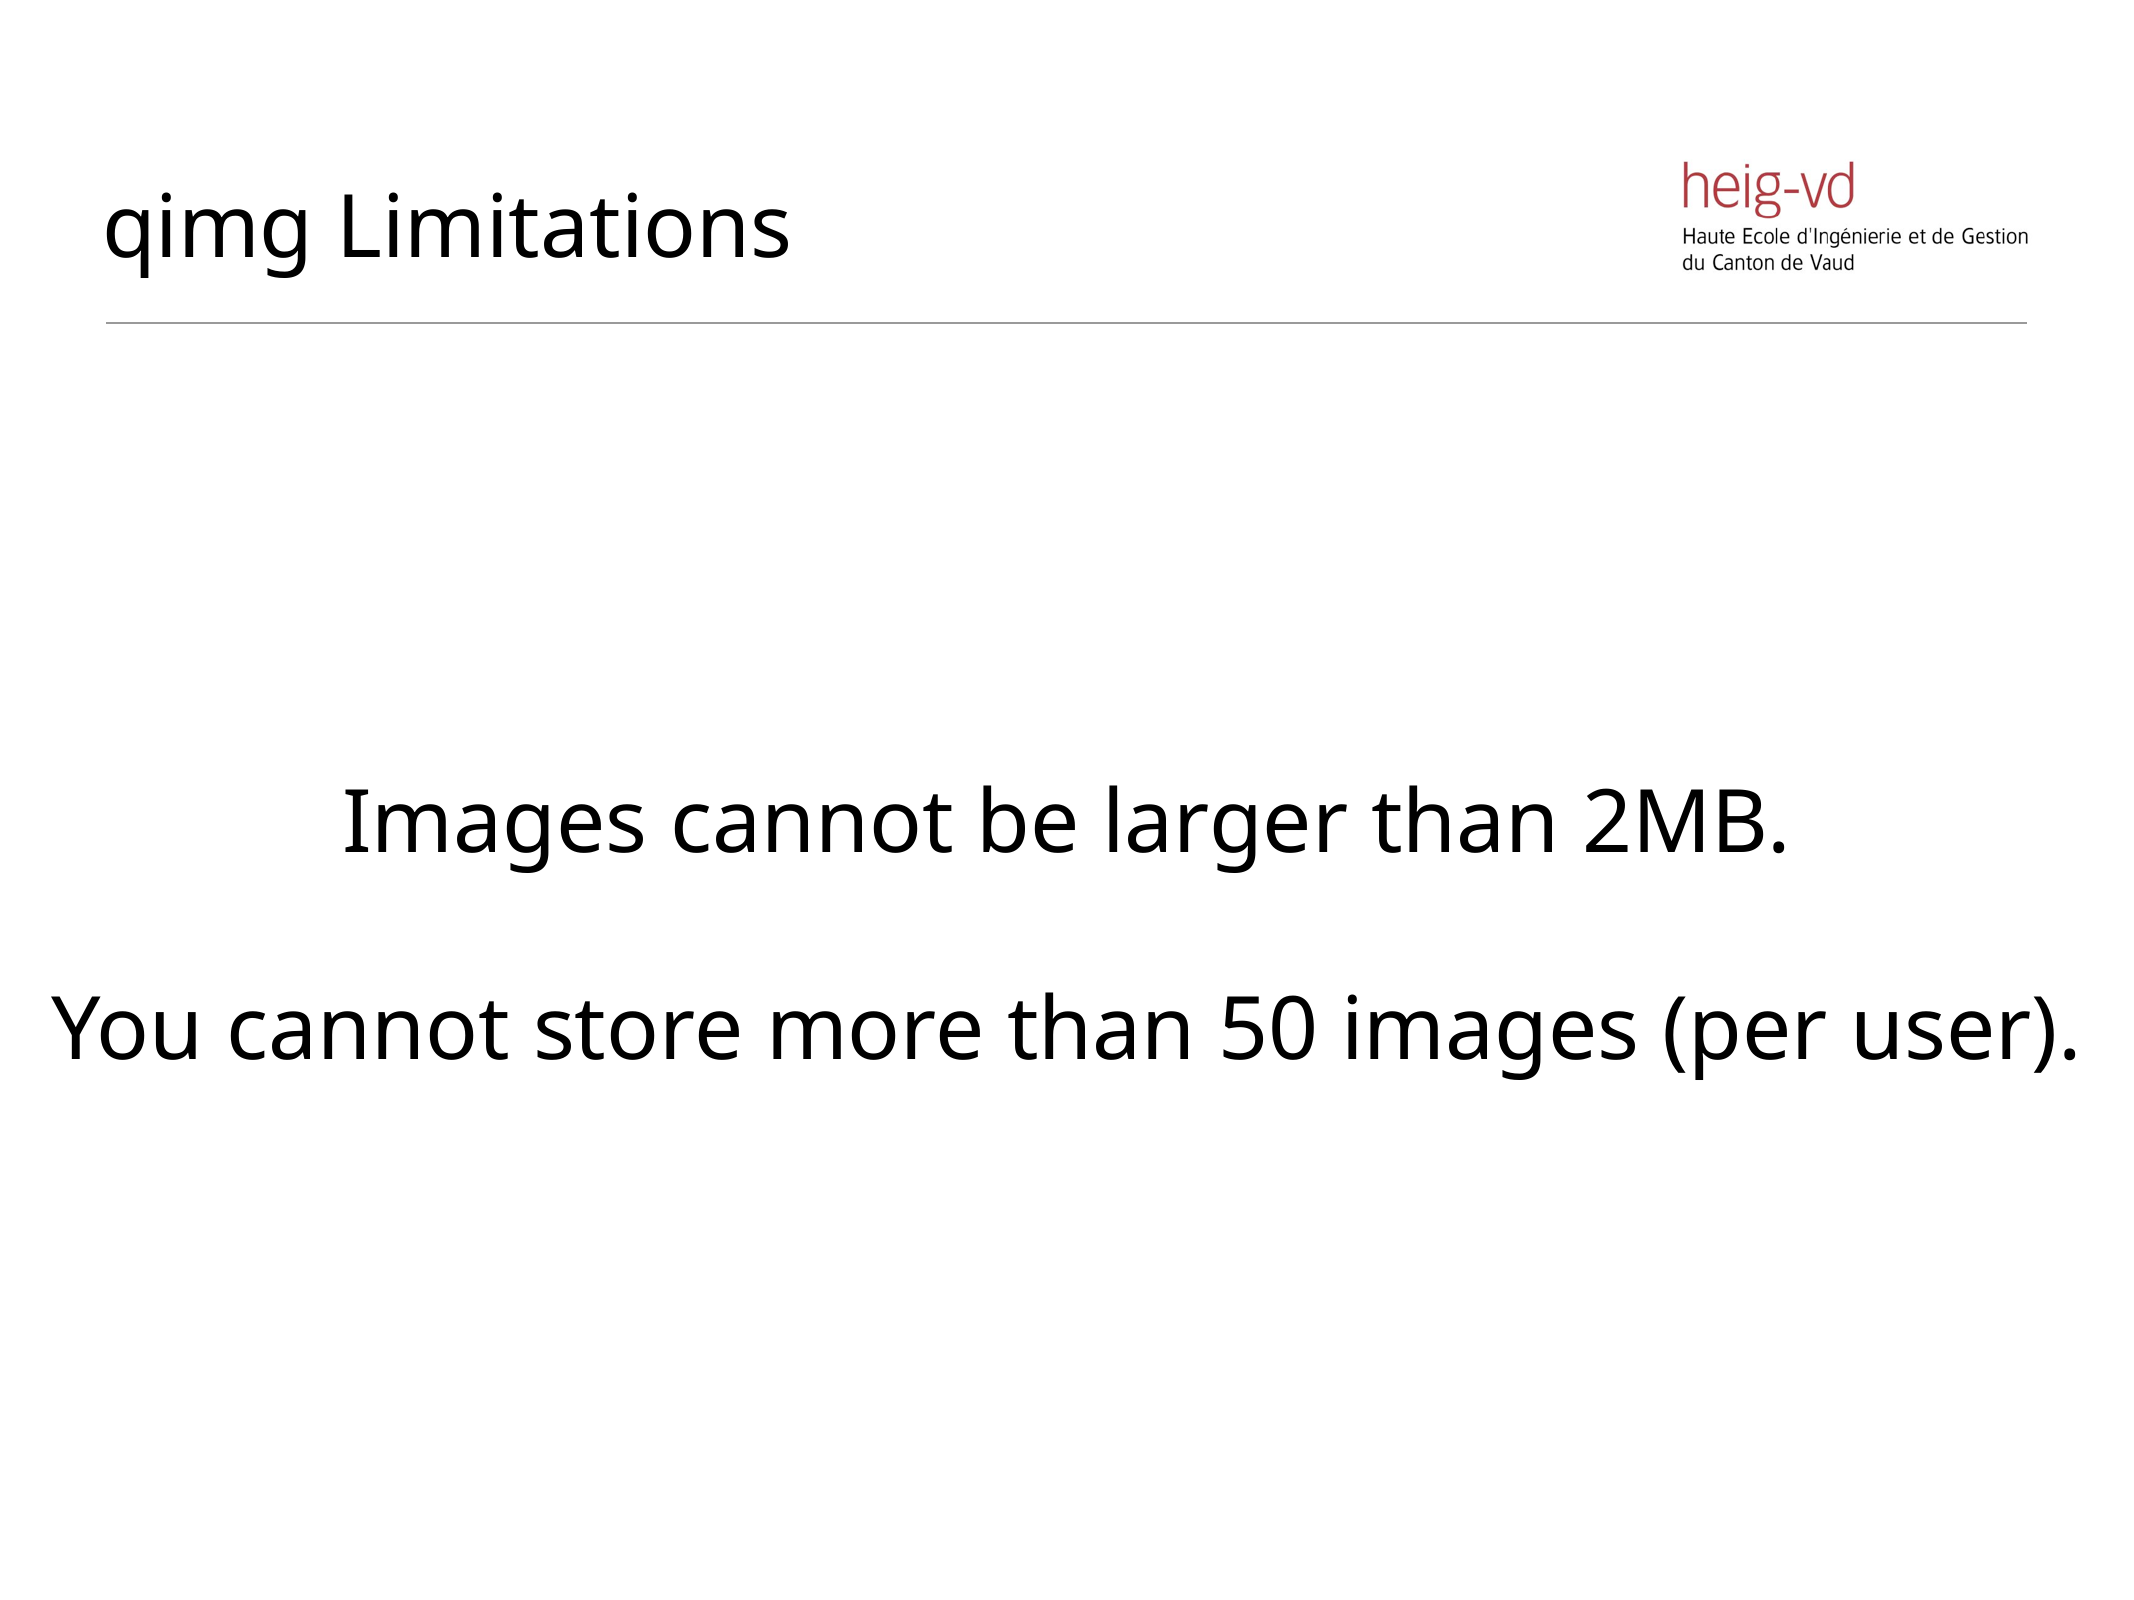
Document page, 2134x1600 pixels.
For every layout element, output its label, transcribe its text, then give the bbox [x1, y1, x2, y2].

text_box You cannot store more than 50 images (per user). [43, 963, 2090, 1085]
title qimg Limitations [93, 54, 2040, 284]
text_box Images cannot be larger than 2MB. [333, 756, 1800, 879]
